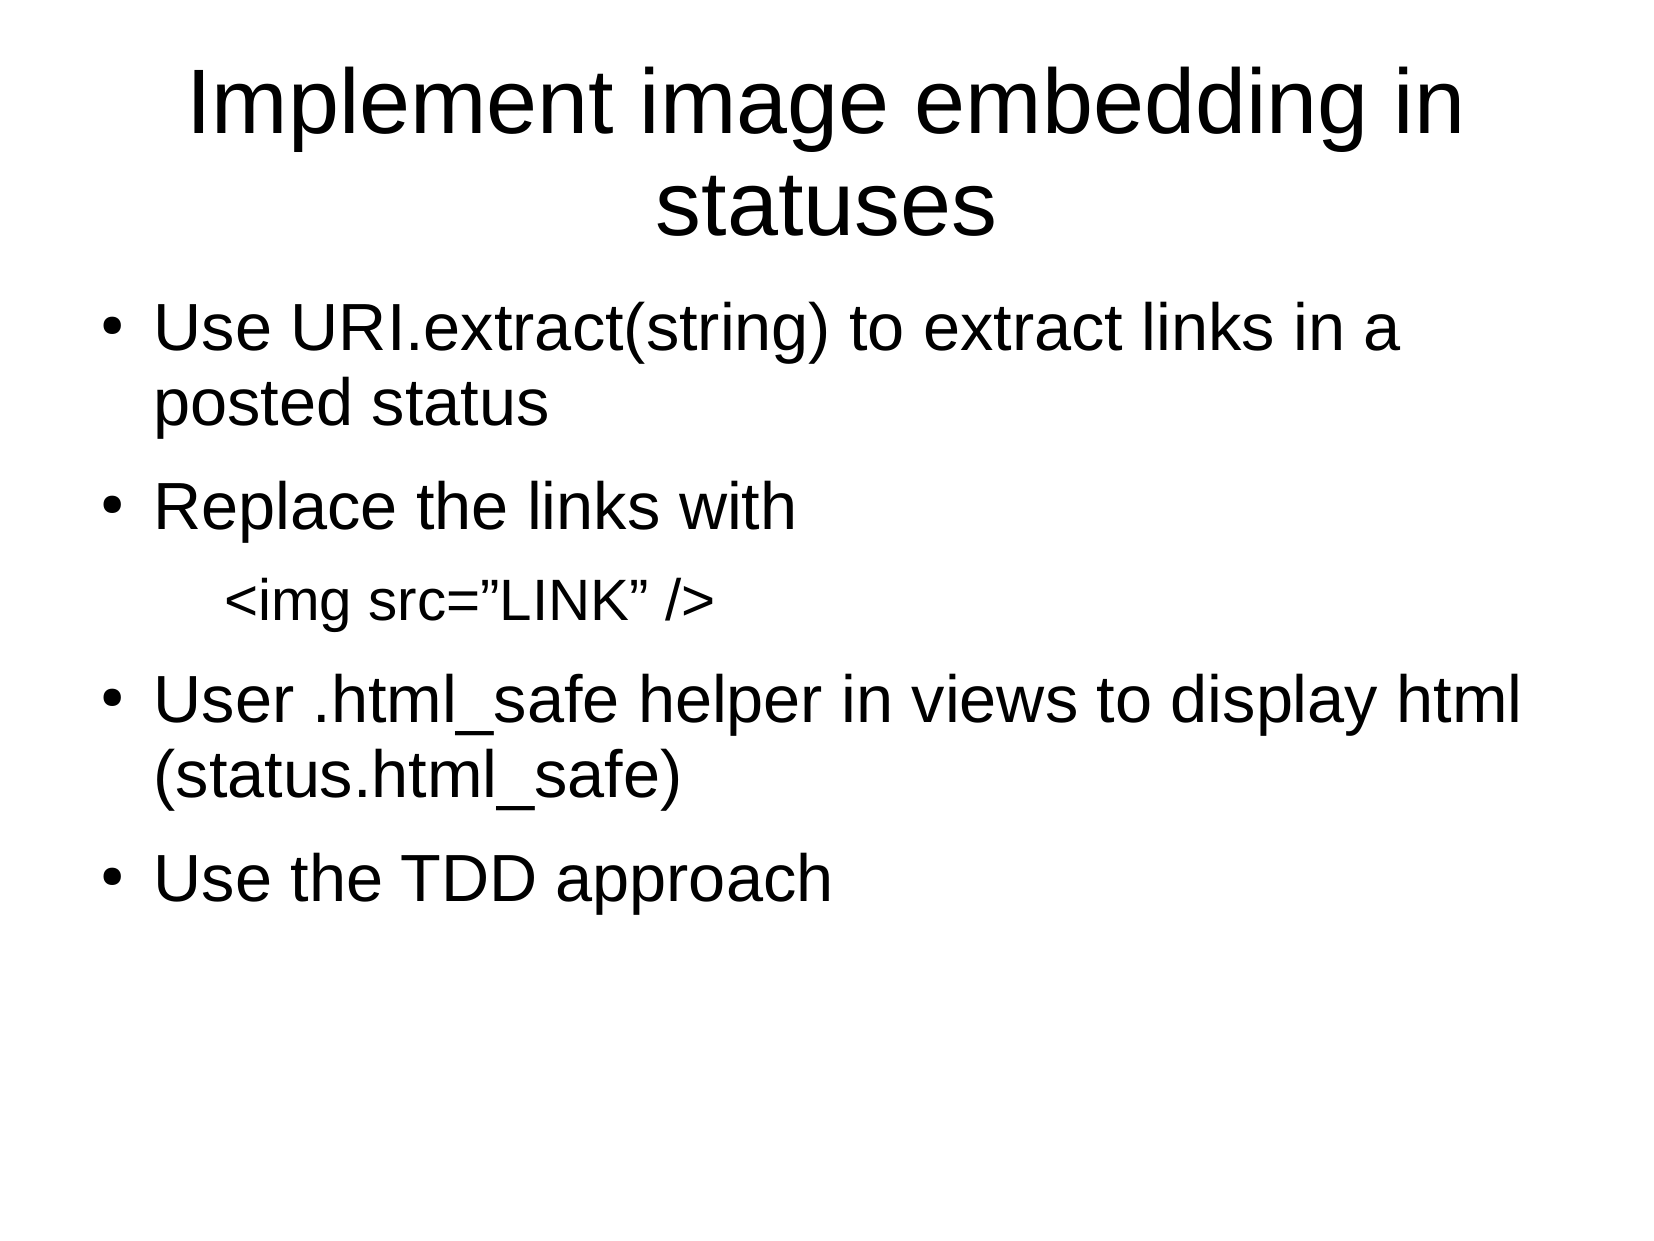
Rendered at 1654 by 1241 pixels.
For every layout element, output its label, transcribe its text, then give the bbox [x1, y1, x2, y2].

title Implement image embedding in statuses [82, 49, 1571, 257]
list Use URI.extract(string) to extract links in a posted status Replace the links with <img src=”LINK” /> User .html_safe helper in views to display html (status.html_safe) Use the TDD approach [82, 290, 1571, 1010]
